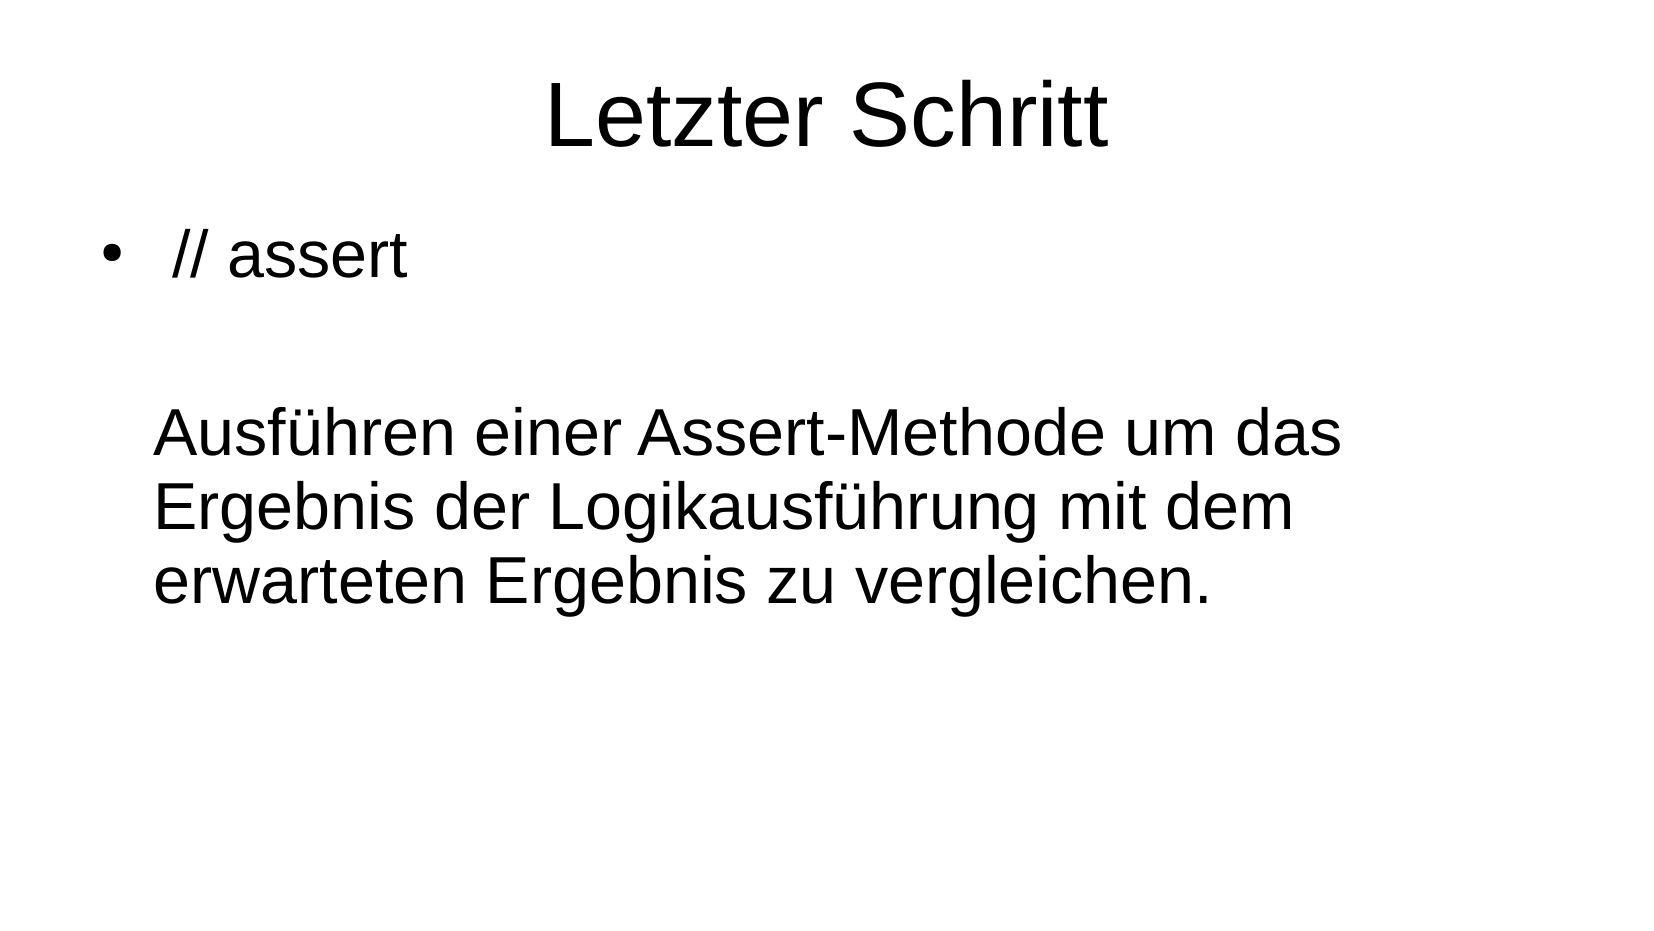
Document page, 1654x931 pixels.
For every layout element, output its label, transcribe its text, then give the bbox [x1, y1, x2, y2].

title Letzter Schritt [82, 36, 1571, 193]
list // assert Ausführen einer Assert-Methode um das Ergebnis der Logikausführung mit dem erwarteten Ergebnis zu vergleichen. [82, 217, 1571, 757]
